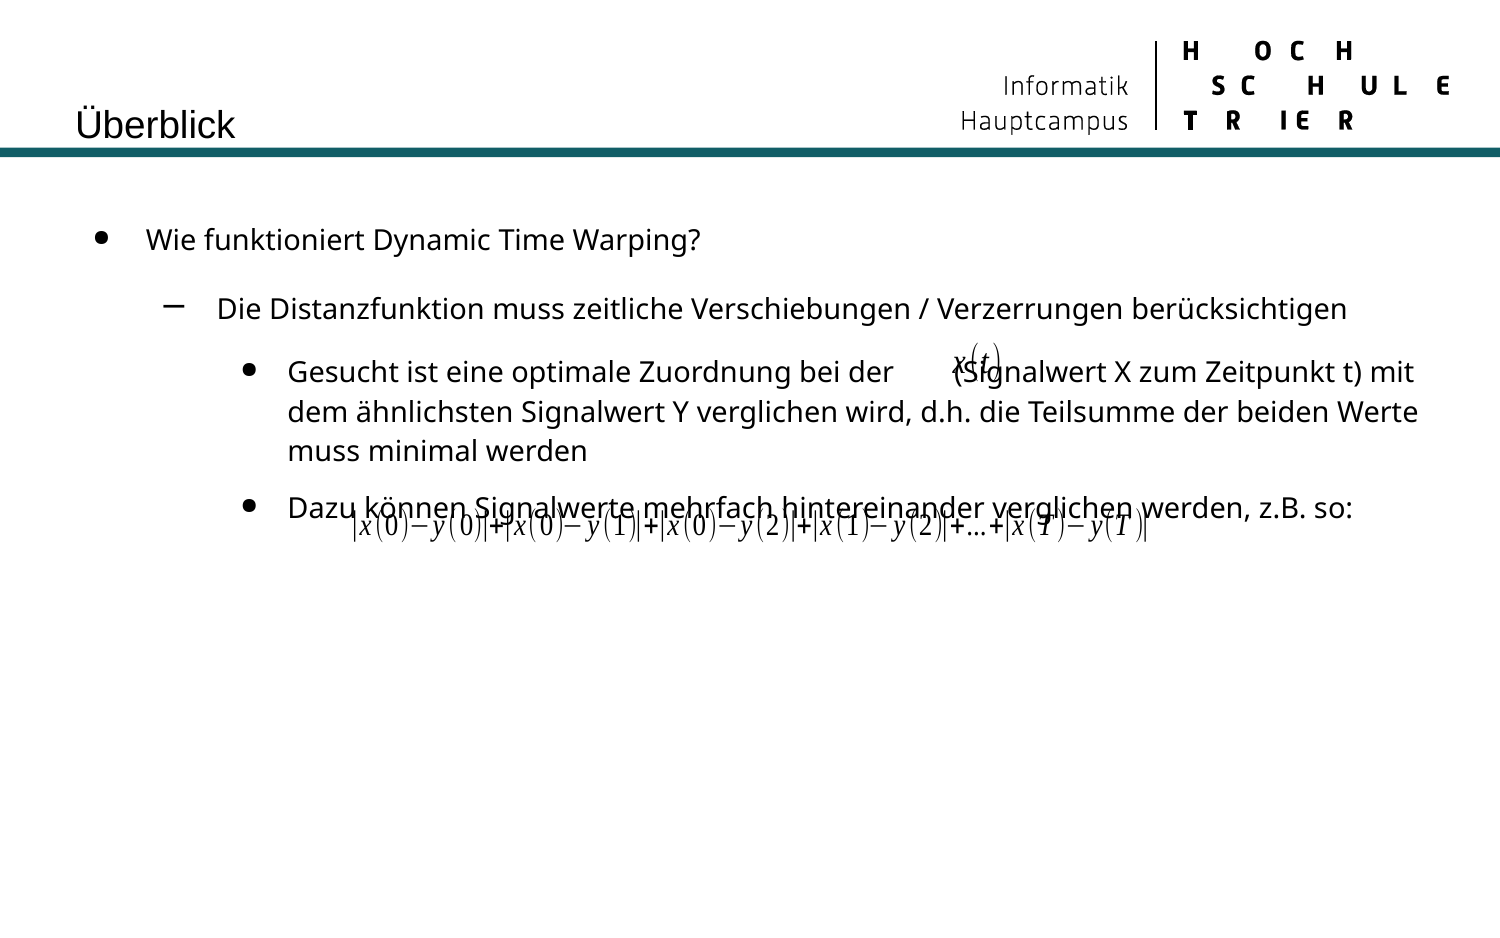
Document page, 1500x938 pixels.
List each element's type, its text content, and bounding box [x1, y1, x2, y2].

list Wie funktioniert Dynamic Time Warping? Die Distanzfunktion muss zeitliche Verschiebungen / Verzerrungen berücksichtigen Gesucht ist eine optimale Zuordnung bei der (Signalwert X zum Zeitpunkt t) mit dem ähnlichsten Signalwert Y verglichen wird, d.h. die Teilsumme der beiden Werte muss minimal werden Dazu können Signalwerte mehrfach hintereinander verglichen werden, z.B. so: [75, 219, 1425, 863]
title Überblick [75, 37, 1425, 194]
chart [342, 507, 1158, 544]
chart [943, 342, 1009, 383]
